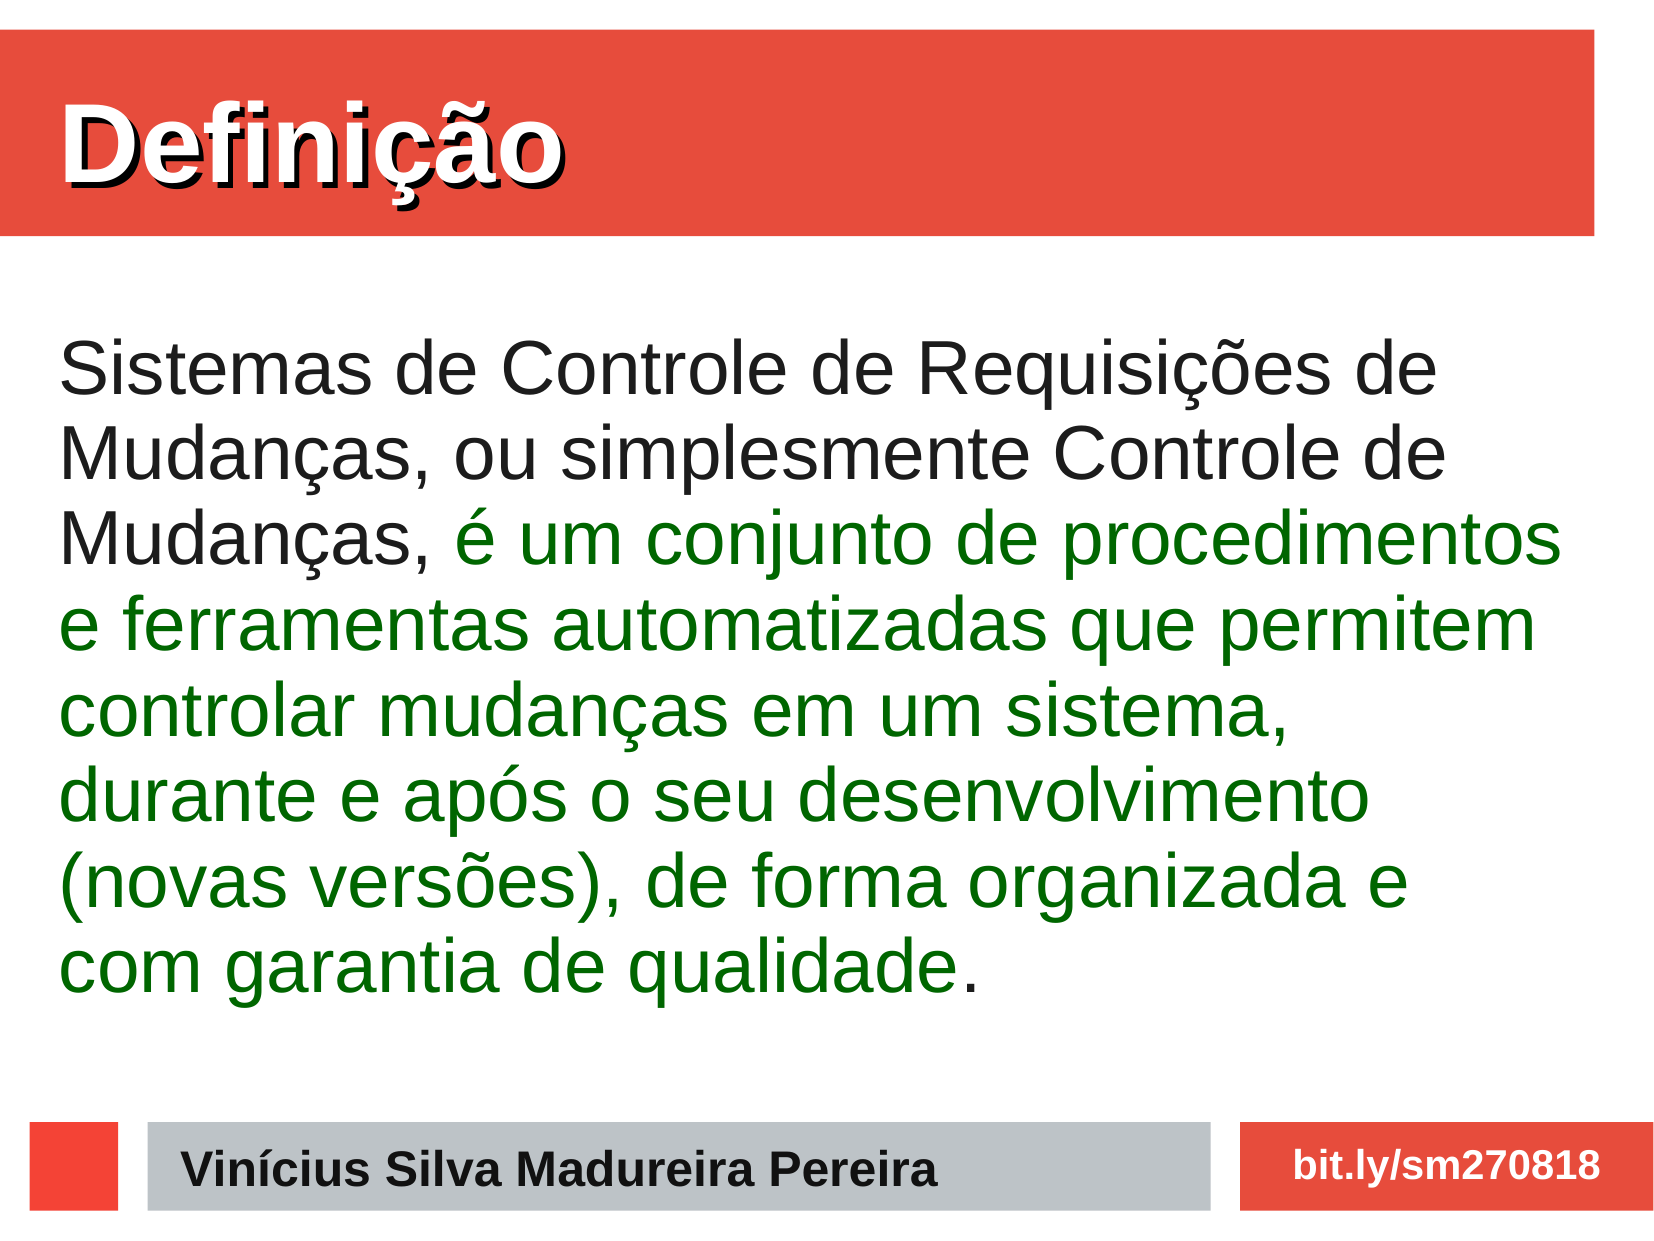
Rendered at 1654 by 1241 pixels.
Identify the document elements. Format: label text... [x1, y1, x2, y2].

text_box Vinícius Silva Madureira Pereira [165, 1133, 1170, 1205]
text_box bit.ly/sm270818 [1228, 1134, 1654, 1205]
title Definição [59, 59, 1595, 207]
list Sistemas de Controle de Requisições de Mudanças, ou simplesmente Controle de Mudanças, é um conjunto de procedimentos e ferramentas automatizadas que permitem controlar mudanças em um sistema, durante e após o seu desenvolvimento (novas versões), de forma organizada e com garantia de qualidade. [59, 324, 1565, 1093]
